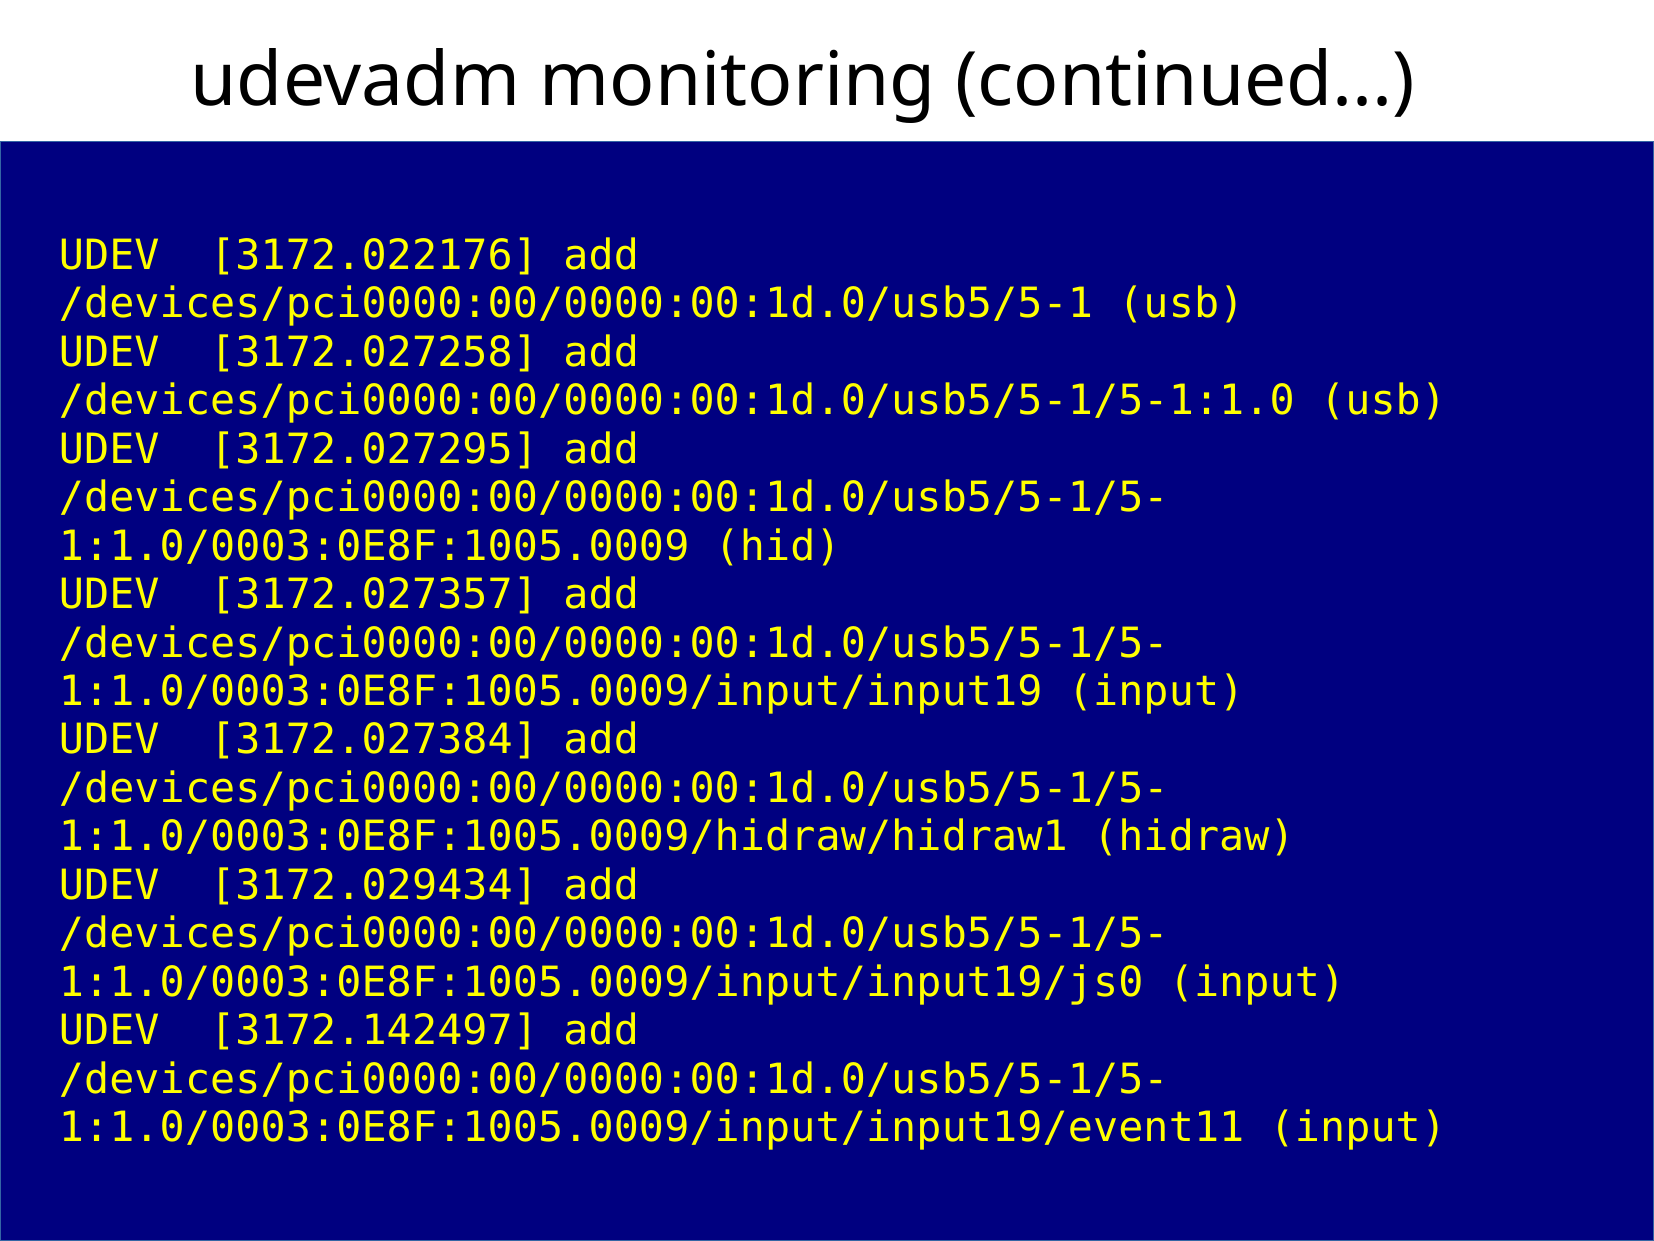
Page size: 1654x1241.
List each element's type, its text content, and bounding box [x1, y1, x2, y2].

text_box UDEV [3172.022176] add /devices/pci0000:00/0000:00:1d.0/usb5/5-1 (usb) UDEV [3172.027258] add /devices/pci0000:00/0000:00:1d.0/usb5/5-1/5-1:1.0 (usb) UDEV [3172.027295] add /devices/pci0000:00/0000:00:1d.0/usb5/5-1/5-1:1.0/0003:0E8F:1005.0009 (hid) UDEV [3172.027357] add /devices/pci0000:00/0000:00:1d.0/usb5/5-1/5-1:1.0/0003:0E8F:1005.0009/input/input19 (input) UDEV [3172.027384] add /devices/pci0000:00/0000:00:1d.0/usb5/5-1/5-1:1.0/0003:0E8F:1005.0009/hidraw/hidraw1 (hidraw) UDEV [3172.029434] add /devices/pci0000:00/0000:00:1d.0/usb5/5-1/5-1:1.0/0003:0E8F:1005.0009/input/input19/js0 (input) UDEV [3172.142497] add /devices/pci0000:00/0000:00:1d.0/usb5/5-1/5-1:1.0/0003:0E8F:1005.0009/input/input19/event11 (input) [0, 141, 1654, 1241]
title udevadm monitoring (continued...) [59, 35, 1548, 118]
